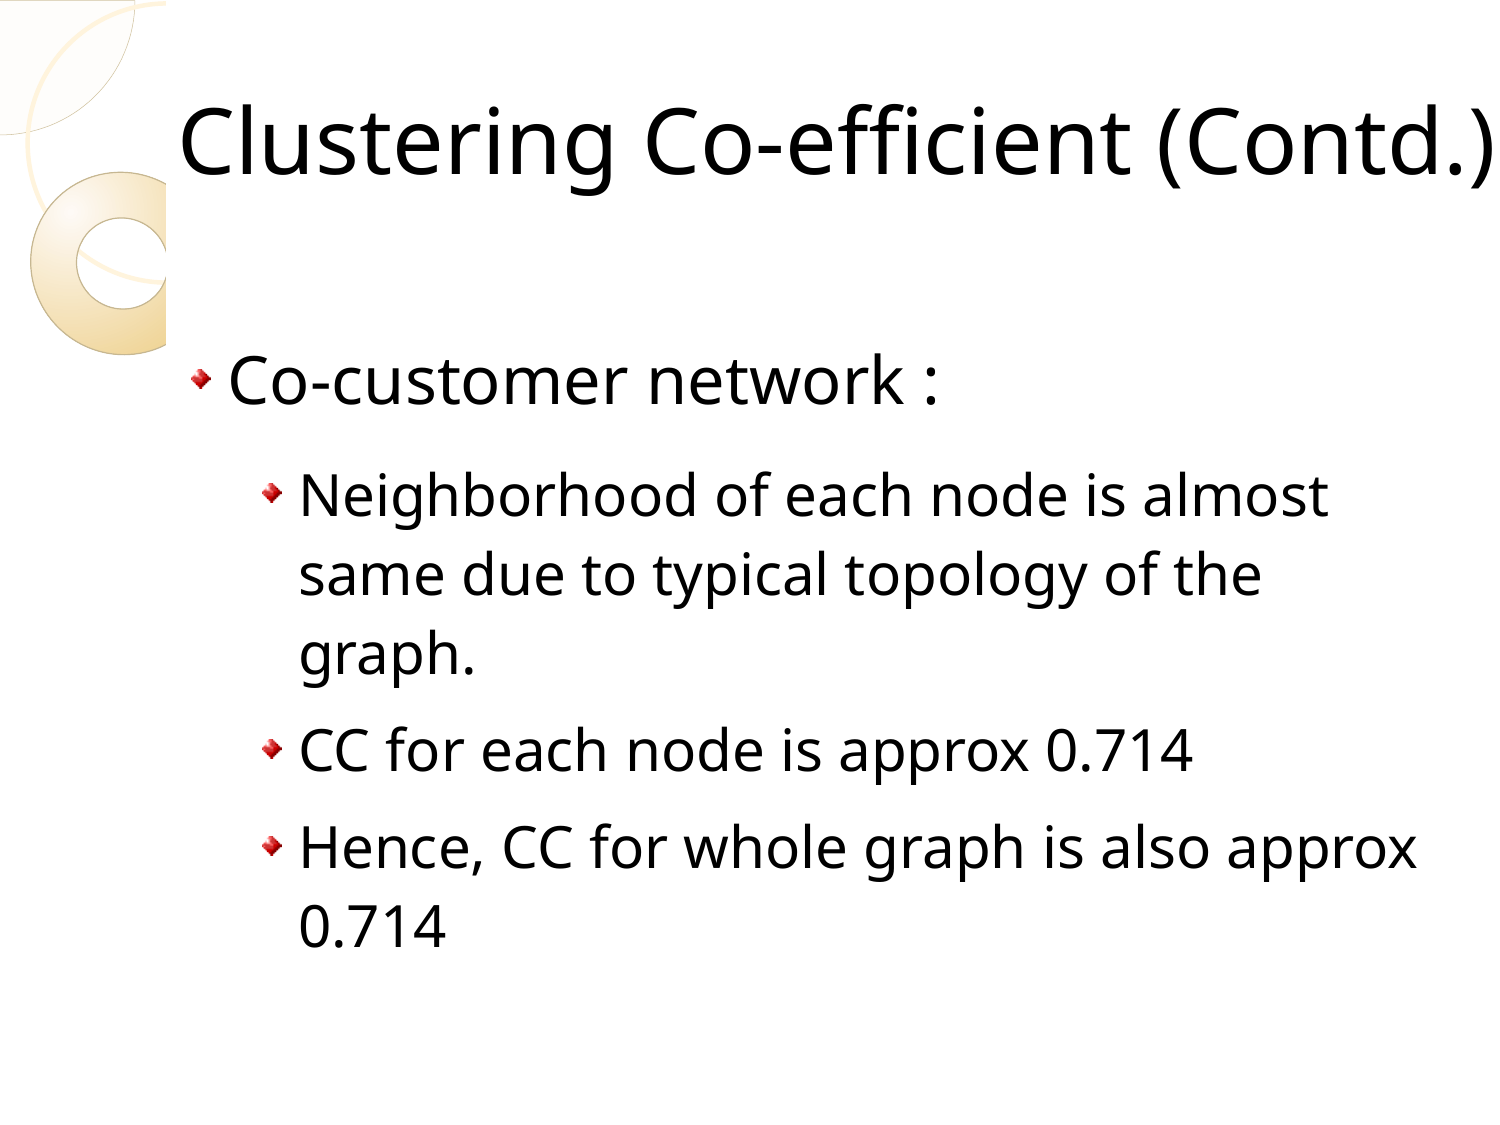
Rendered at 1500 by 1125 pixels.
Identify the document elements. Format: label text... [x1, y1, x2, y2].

title Clustering Co-efficient (Contd.) [177, 31, 1500, 246]
list Co-customer network : Neighborhood of each node is almost same due to typical topology of the graph. CC for each node is approx 0.714 Hence, CC for whole graph is also approx 0.714 [177, 326, 1466, 1125]
